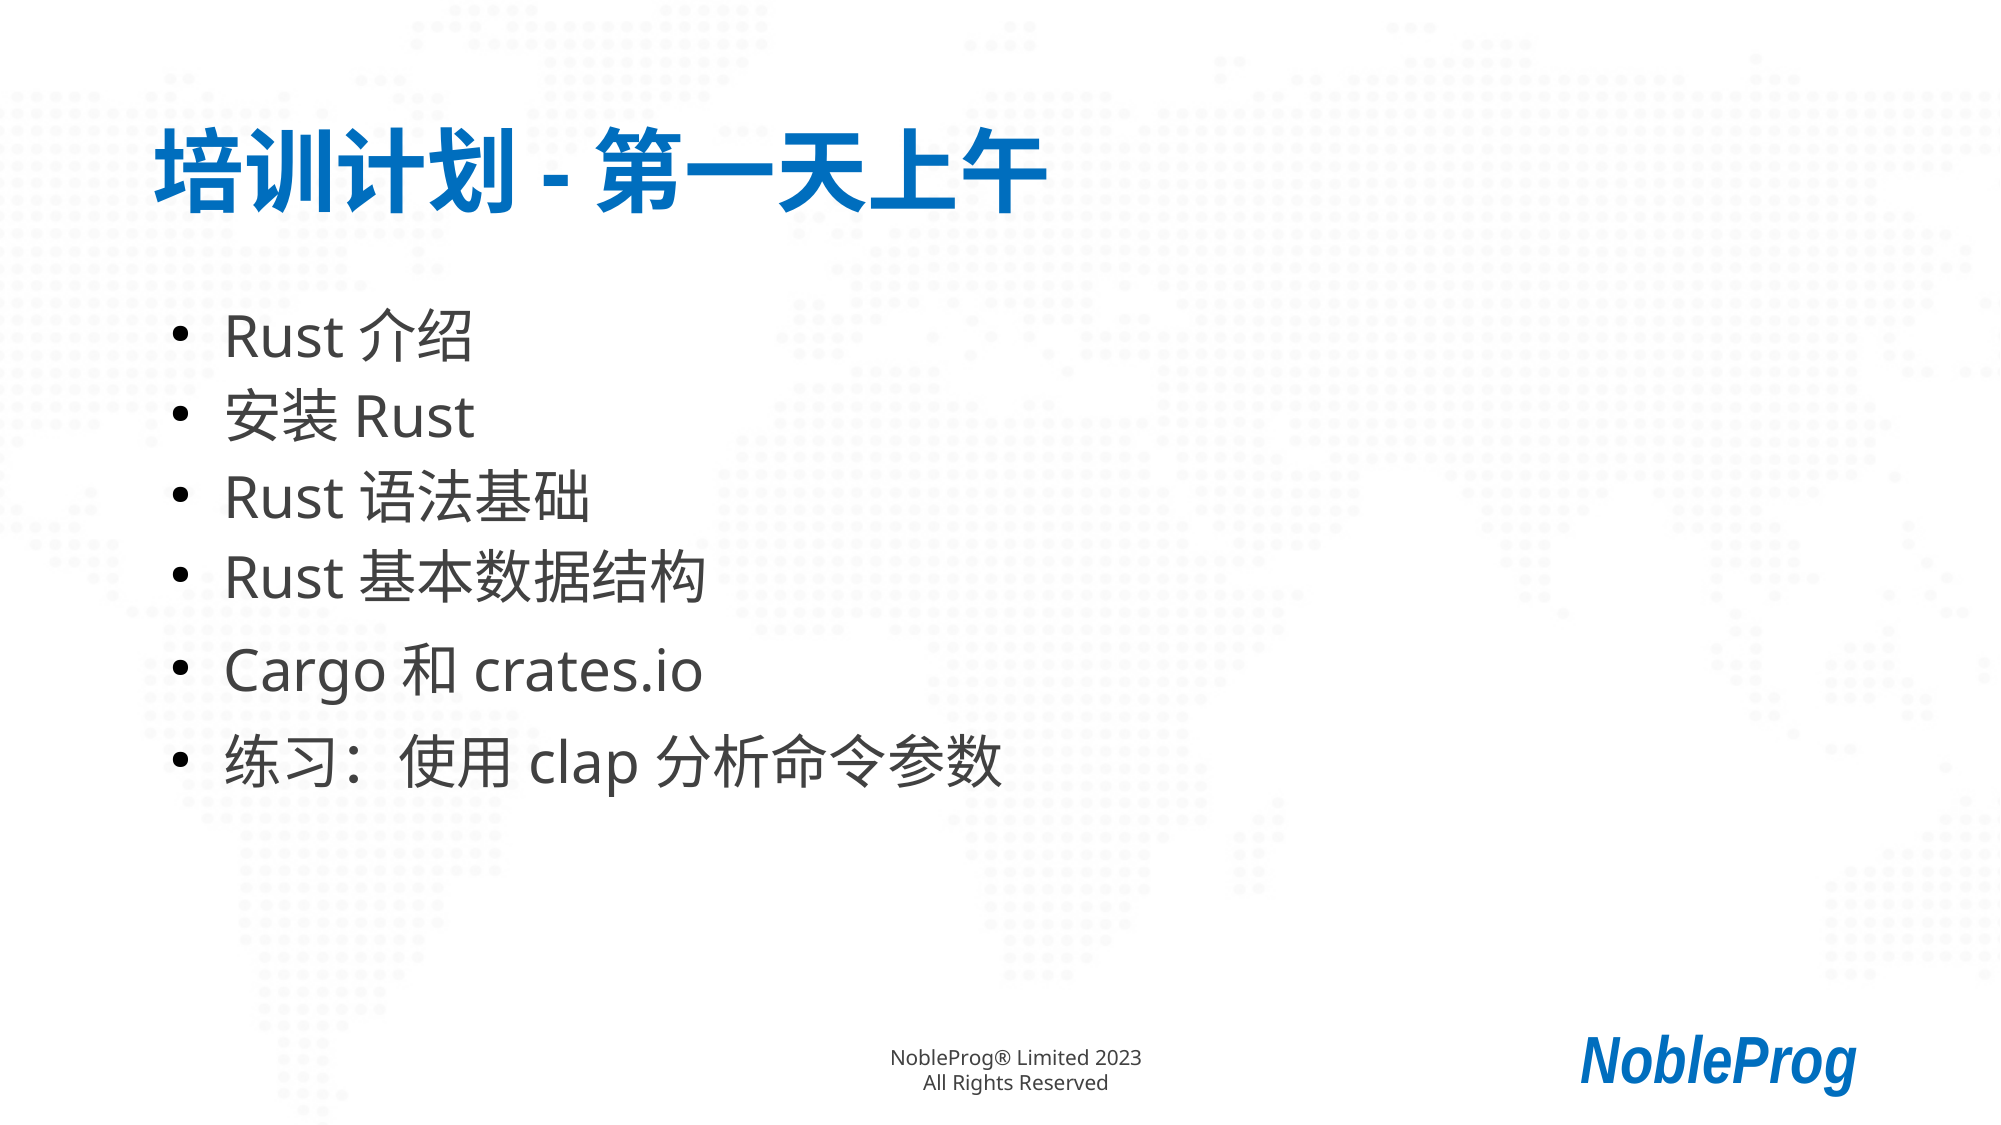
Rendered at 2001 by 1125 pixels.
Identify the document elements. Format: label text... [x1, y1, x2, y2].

title 培训计划-第一天上午 [137, 59, 1863, 278]
list Rust介绍 安装Rust Rust语法基础 Rust基本数据结构 Cargo和crates.io 练习：使用clap分析命令参数 [137, 299, 1863, 1014]
